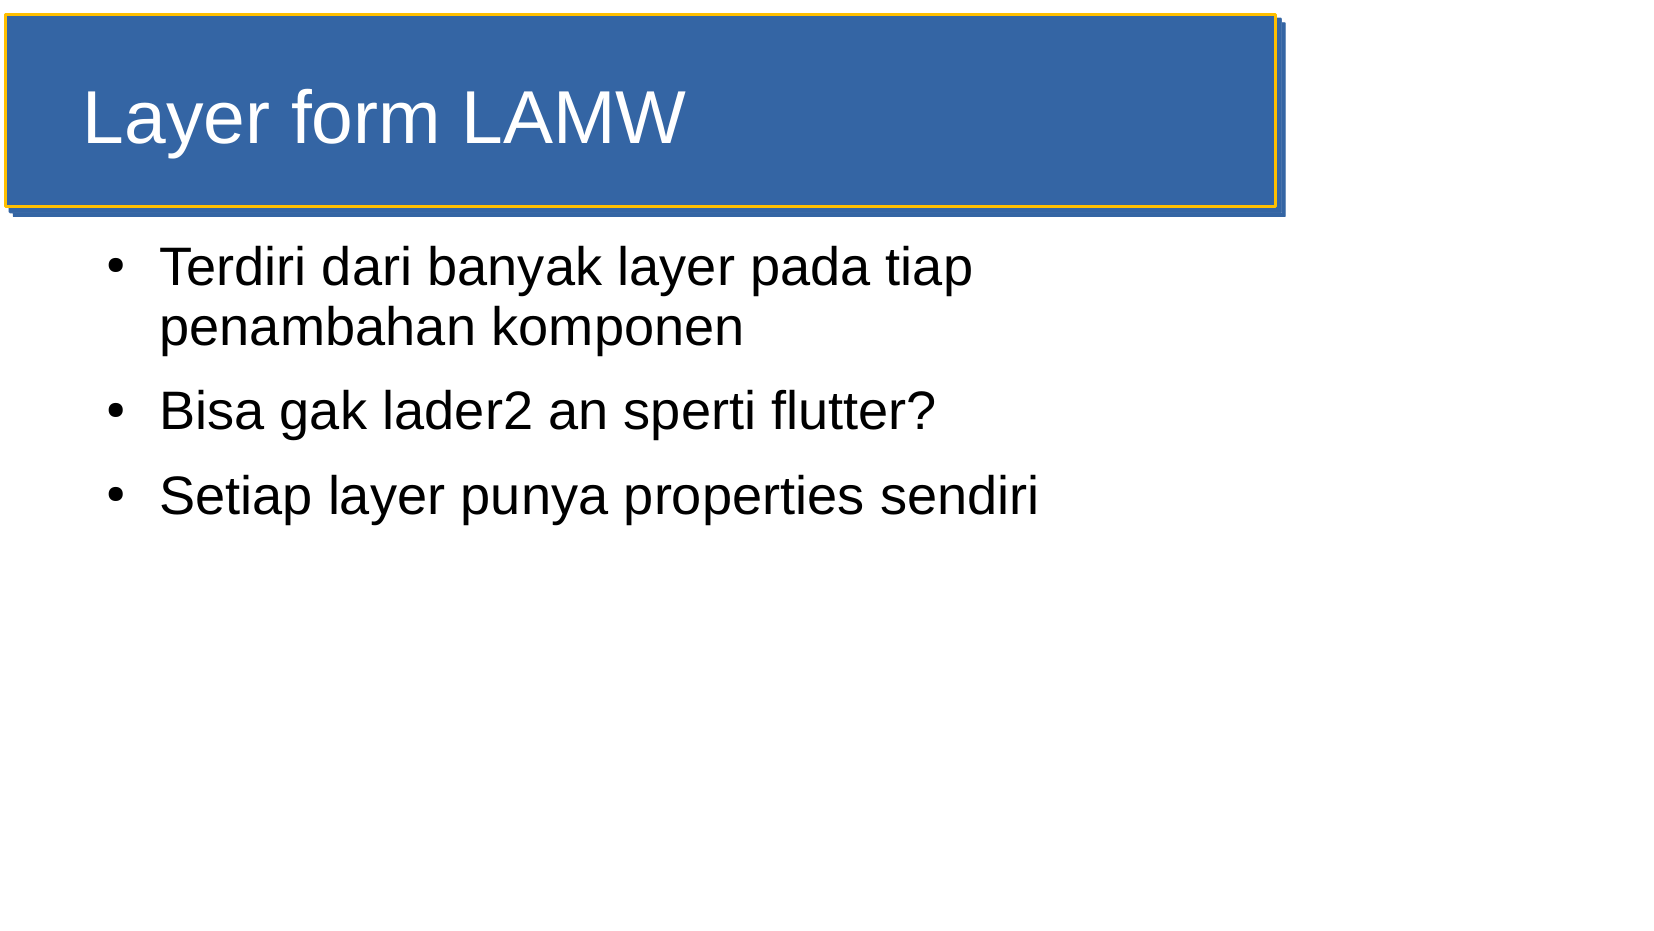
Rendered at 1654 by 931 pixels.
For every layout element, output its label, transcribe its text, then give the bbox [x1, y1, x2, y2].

list Terdiri dari banyak layer pada tiap penambahan komponen Bisa gak lader2 an sperti flutter? Setiap layer punya properties sendiri [88, 236, 1276, 798]
title Layer form LAMW [82, 44, 1235, 192]
